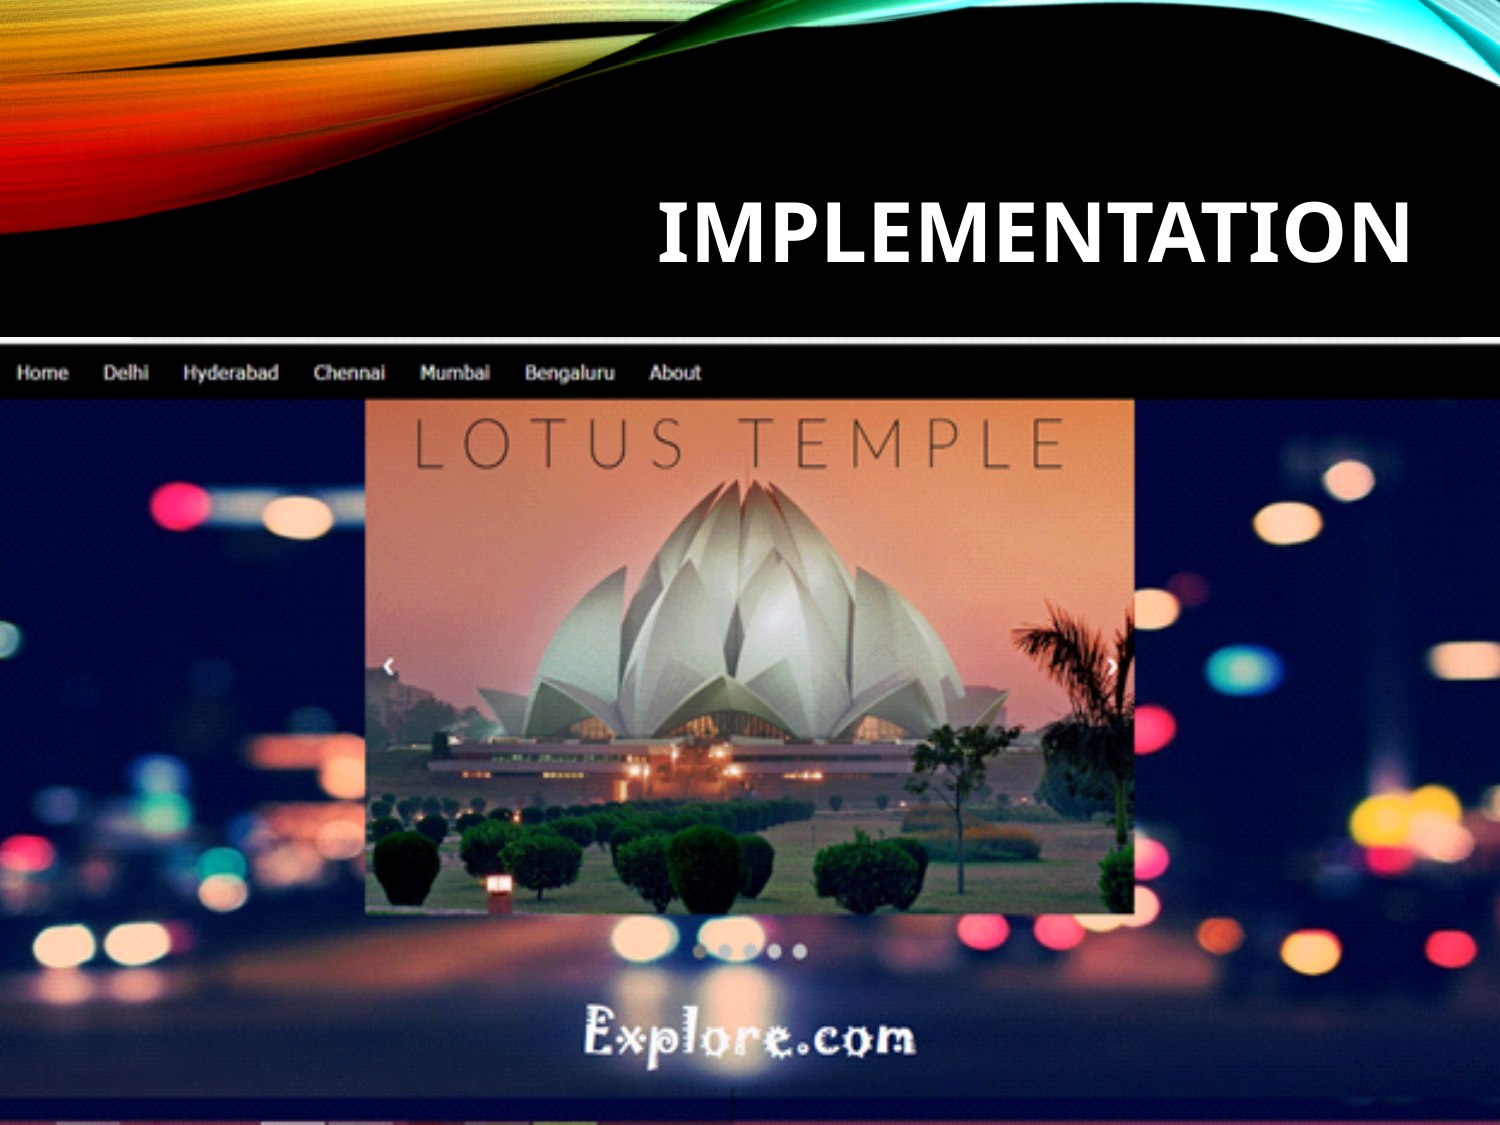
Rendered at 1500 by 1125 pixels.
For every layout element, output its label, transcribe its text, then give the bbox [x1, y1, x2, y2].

picture [0, 0, 1500, 237]
title IMPLEMENTATION [356, 125, 1416, 337]
picture [0, 337, 1500, 1125]
